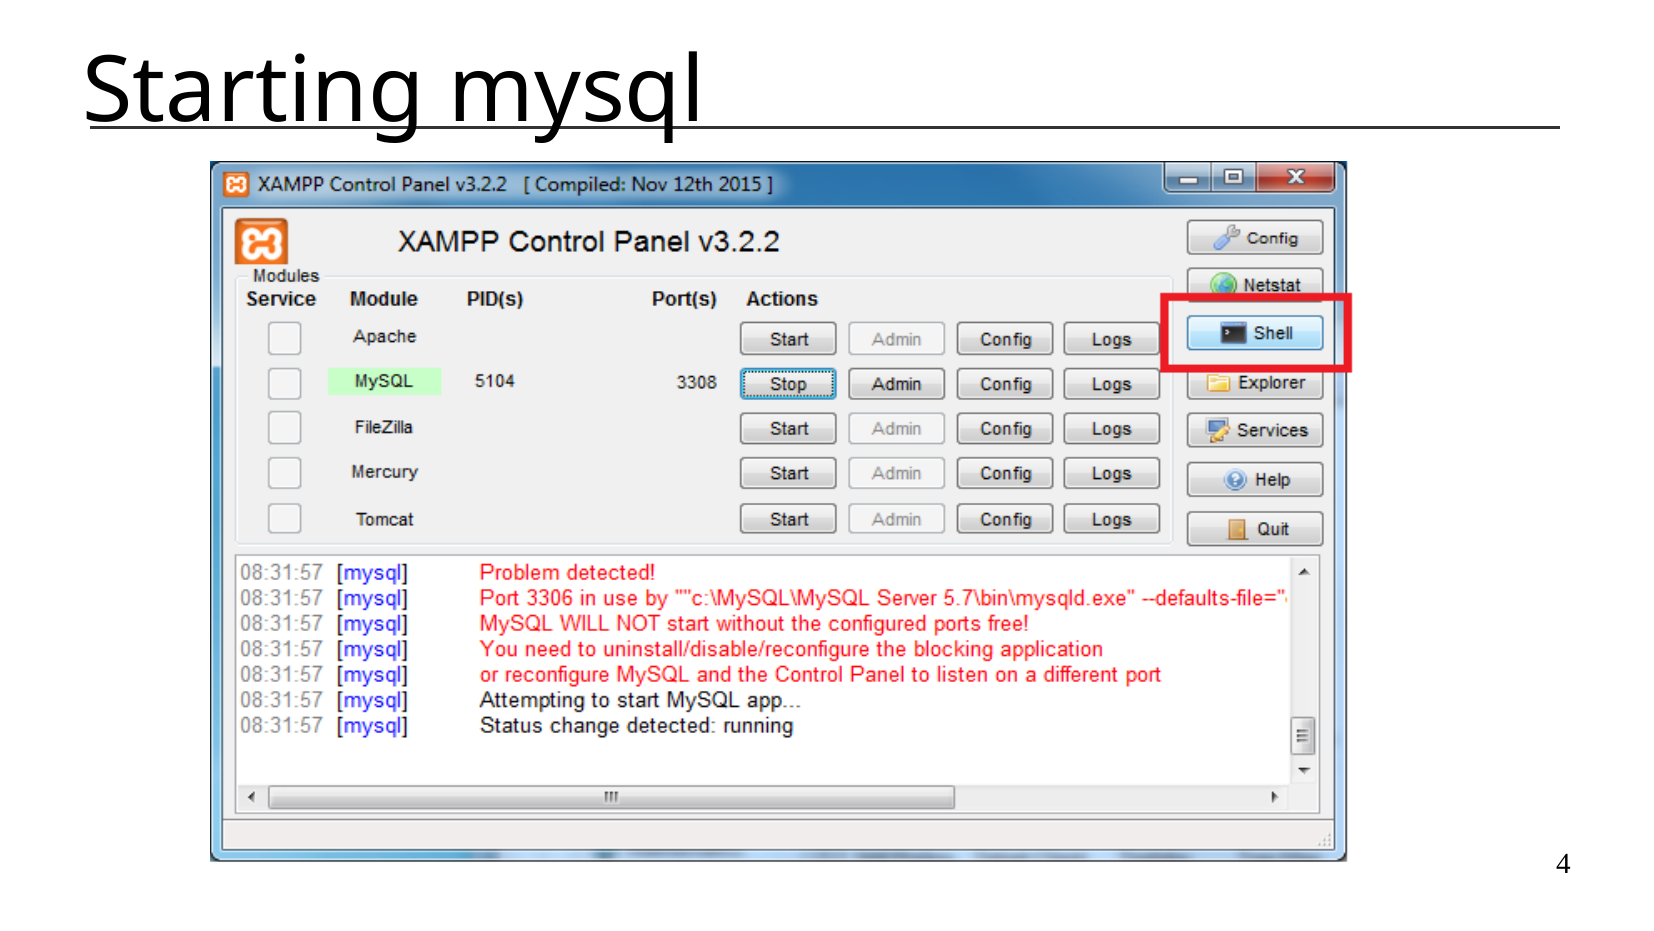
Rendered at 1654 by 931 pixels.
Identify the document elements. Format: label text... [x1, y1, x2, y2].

picture [210, 161, 1359, 871]
title Starting mysql [82, 32, 1571, 140]
